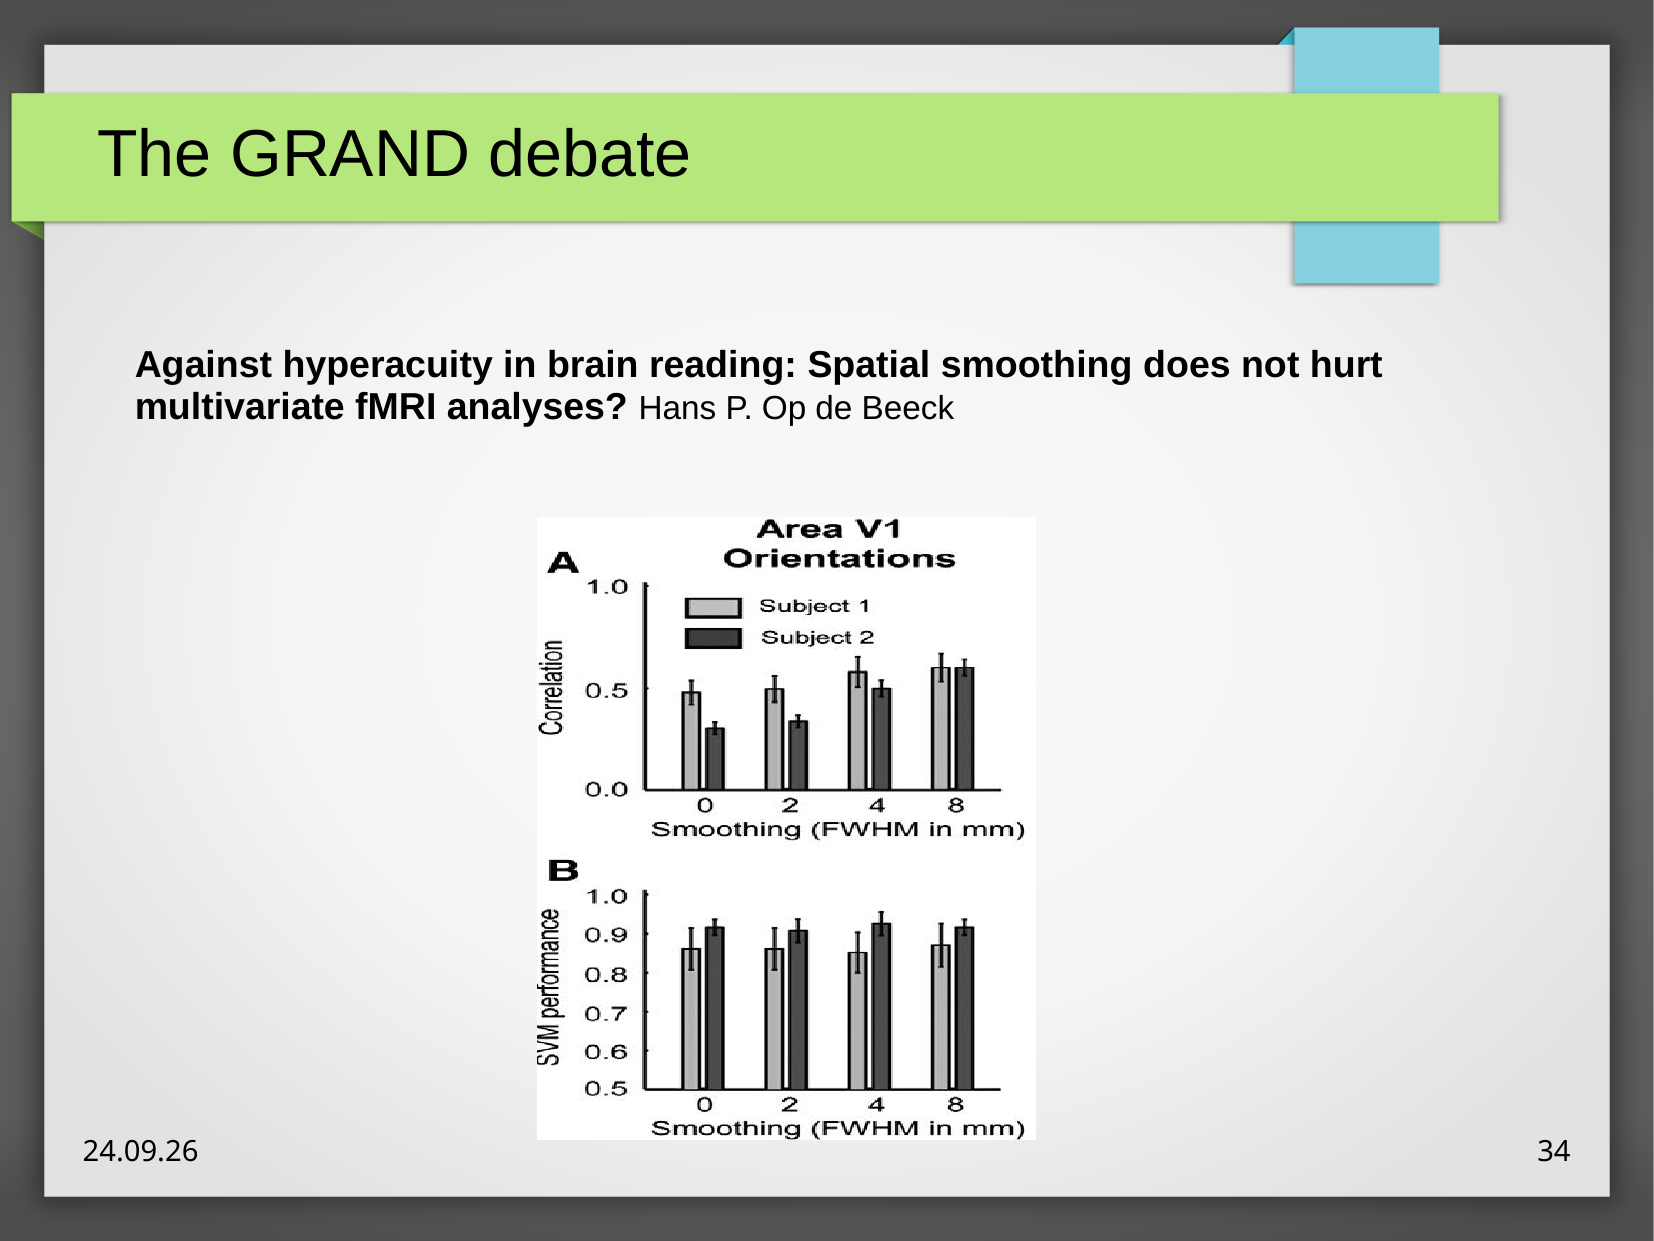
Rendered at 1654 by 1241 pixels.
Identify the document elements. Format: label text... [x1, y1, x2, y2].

text_box Against hyperacuity in brain reading: Spatial smoothing does not hurt multivariate fMRI analyses? Hans P. Op de Beeck [120, 336, 1494, 436]
text_box The GRAND debate [82, 94, 1264, 213]
picture [0, 0, 1654, 1241]
